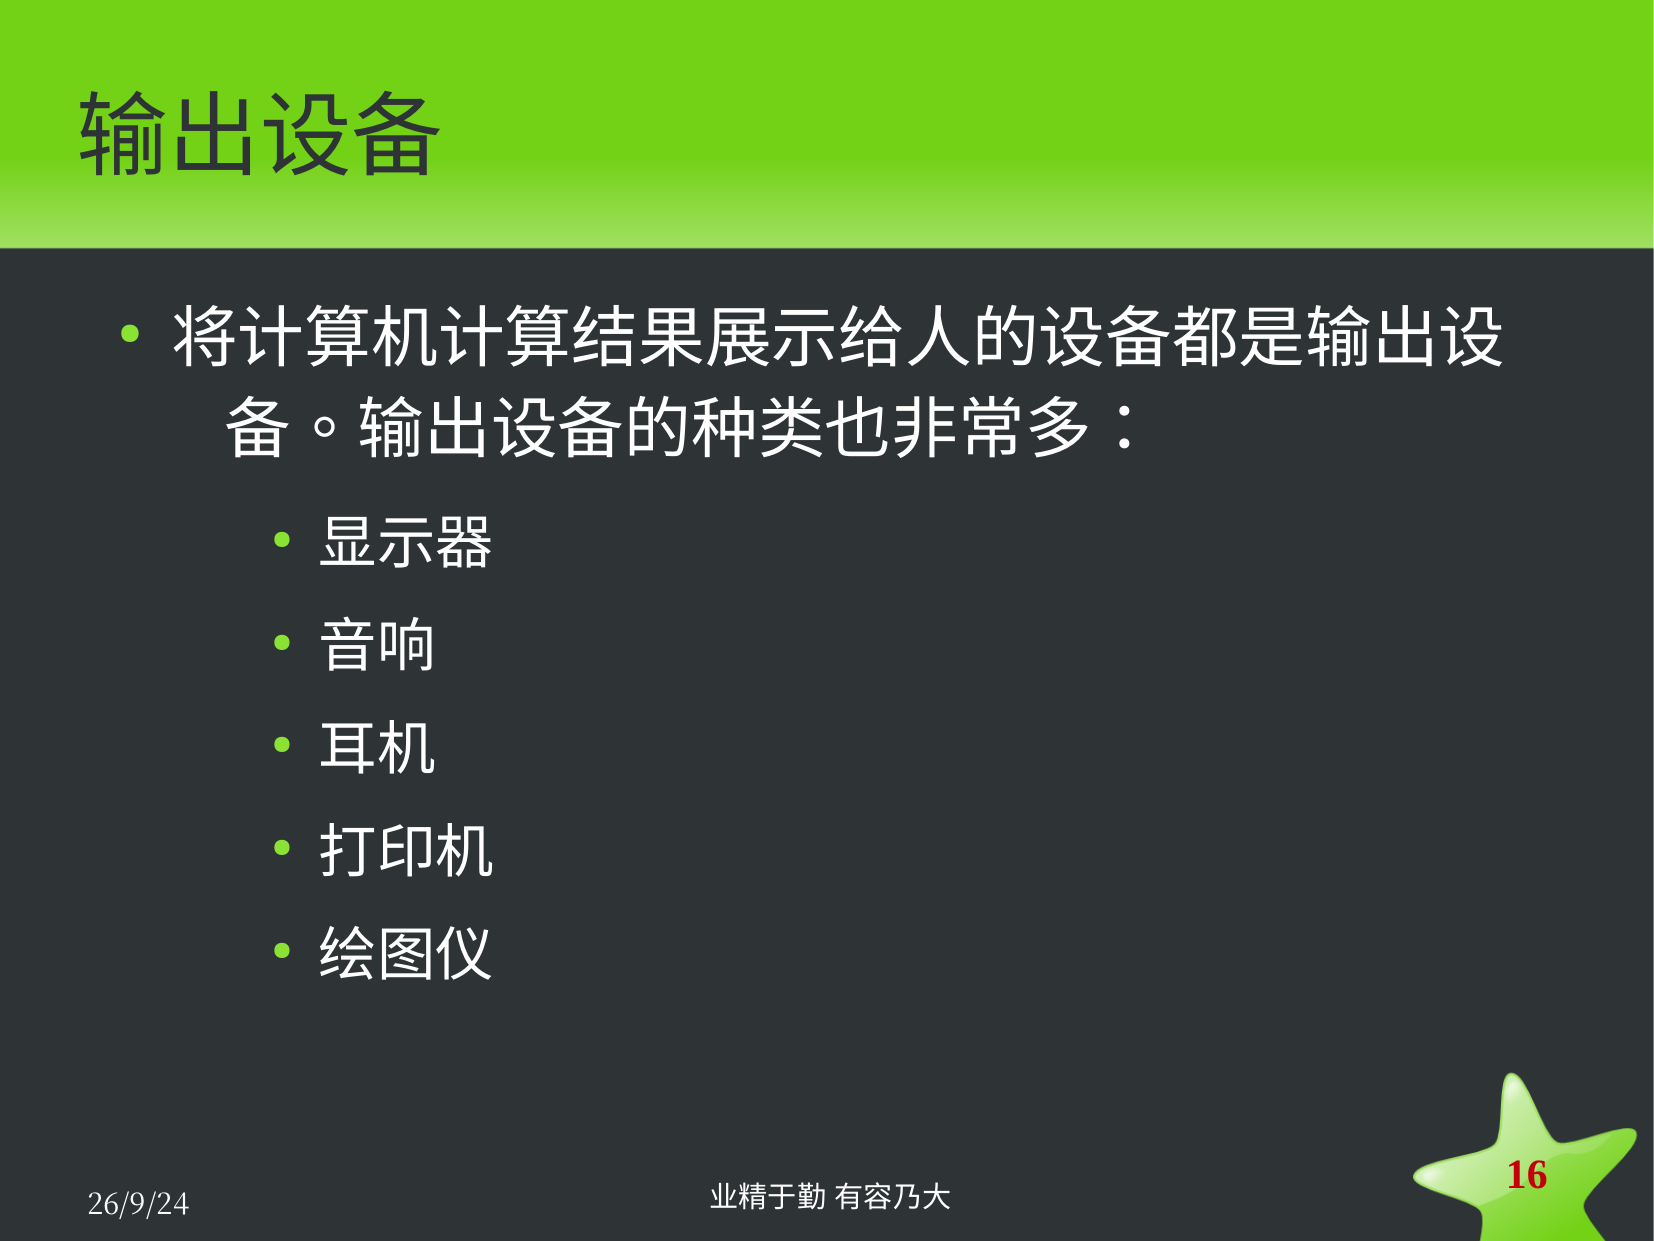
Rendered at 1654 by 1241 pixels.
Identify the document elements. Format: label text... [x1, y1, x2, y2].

title 输出设备 [76, 29, 1565, 237]
list 将计算机计算结果展示给人的设备都是输出设备。输出设备的种类也非常多： 显示器 音响 耳机 打印机 绘图仪 [82, 290, 1571, 1109]
picture [0, 0, 1654, 1241]
